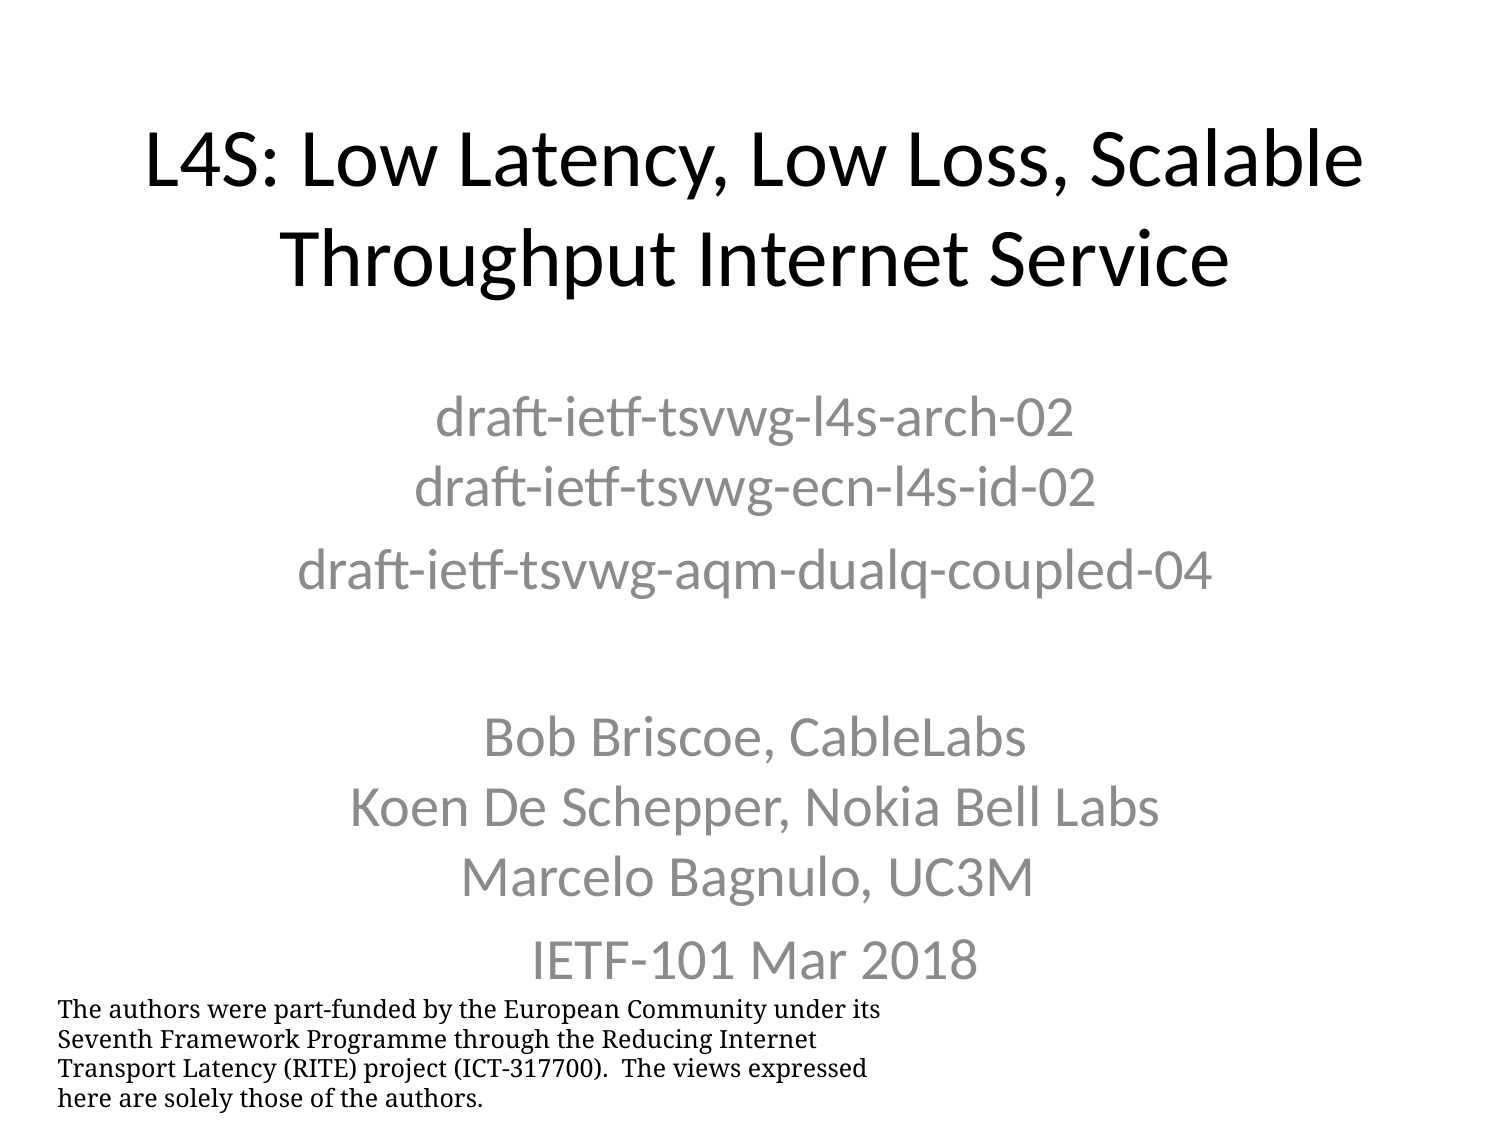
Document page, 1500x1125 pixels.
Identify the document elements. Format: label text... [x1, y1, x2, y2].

text_box draft-ietf-tsvwg-l4s-arch-02 draft-ietf-tsvwg-ecn-l4s-id-02 draft-ietf-tsvwg-aqm-dualq-coupled-04 Bob Briscoe, CableLabs Koen De Schepper, Nokia Bell Labs Marcelo Bagnulo, UC3M IETF-101 Mar 2018 [230, 370, 1281, 659]
text_box L4S: Low Latency, Low Loss, Scalable Throughput Internet Service [118, 82, 1393, 324]
text_box The authors were part-funded by the European Community under its Seventh Framework Programme through the Reducing Internet Transport Latency (RITE) project (ICT-317700). The views expressed here are solely those of the authors. [42, 985, 900, 1121]
